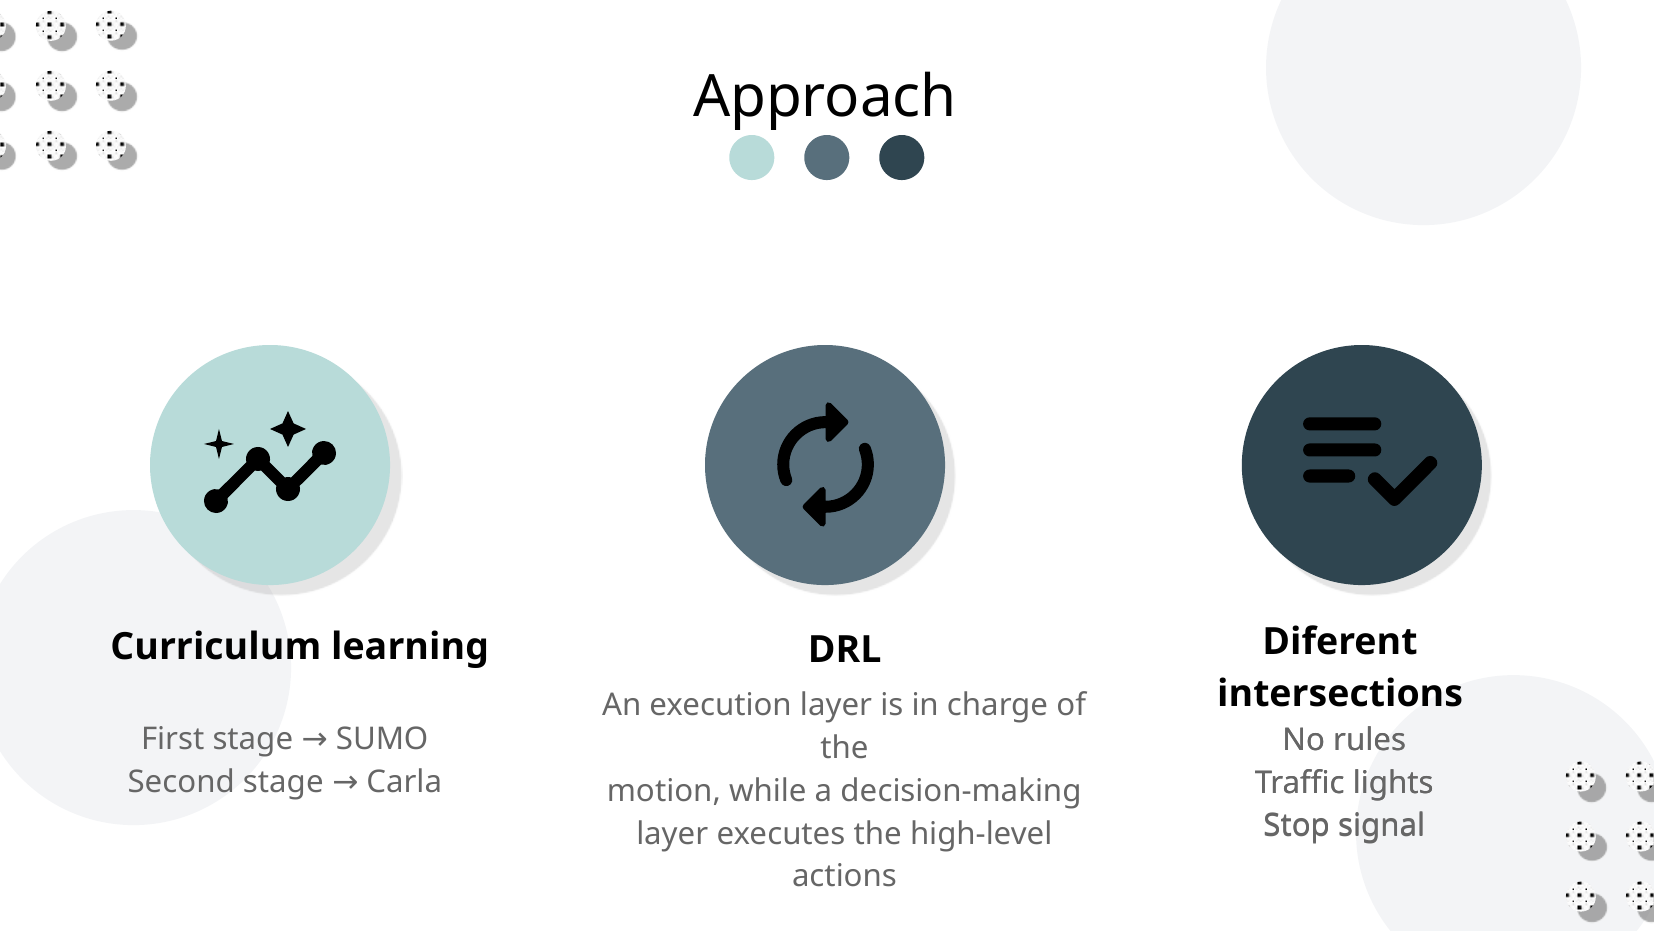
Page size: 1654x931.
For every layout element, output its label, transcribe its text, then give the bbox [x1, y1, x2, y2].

picture [1625, 821, 1654, 852]
picture [0, 133, 7, 158]
picture [95, 10, 126, 41]
text_box [150, 345, 391, 586]
text_box An execution layer is in charge of the motion, while a decision-making layer executes the high-level actions [575, 675, 1114, 931]
text_box [705, 345, 946, 586]
text_box [1241, 345, 1482, 586]
picture [0, 13, 6, 38]
text_box [879, 135, 925, 181]
text_box Approach [420, 46, 1231, 132]
text_box DRL [638, 615, 1162, 709]
picture [1625, 761, 1654, 792]
text_box Diferent intersections [1162, 615, 1519, 709]
picture [95, 130, 127, 161]
picture [1576, 881, 1596, 912]
text_box First stage → SUMO Second stage → Carla [56, 716, 514, 826]
picture [0, 73, 6, 98]
picture [35, 10, 66, 41]
text_box No rules Traffic lights Stop signal [1113, 709, 1576, 931]
text_box Curriculum learning [0, 611, 638, 931]
picture [195, 390, 346, 541]
text_box [729, 135, 775, 181]
picture [35, 70, 66, 101]
picture [750, 388, 902, 541]
picture [1286, 375, 1450, 538]
picture [95, 70, 126, 101]
picture [35, 130, 67, 161]
picture [1576, 761, 1596, 792]
text_box [804, 135, 850, 181]
picture [1625, 881, 1654, 912]
picture [1576, 821, 1596, 852]
